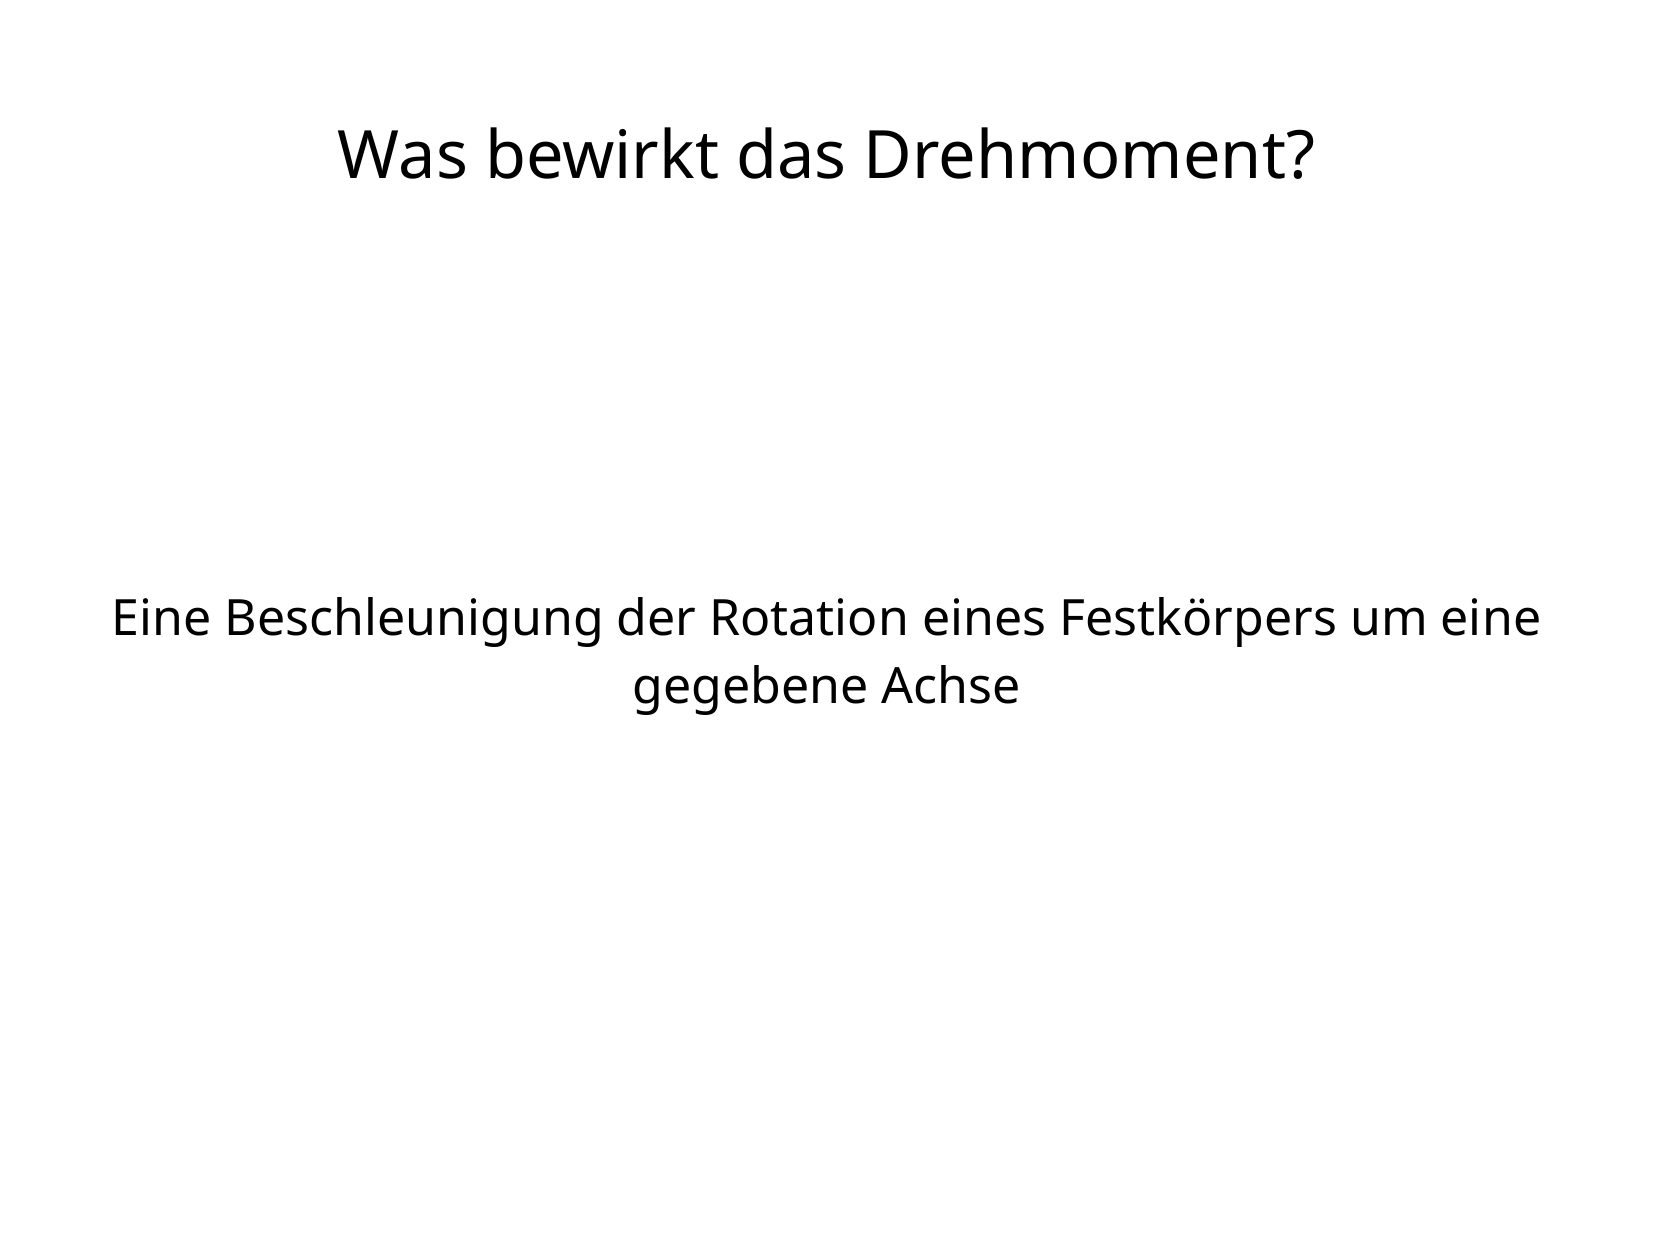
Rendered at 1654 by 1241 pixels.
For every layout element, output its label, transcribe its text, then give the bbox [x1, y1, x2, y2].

title Was bewirkt das Drehmoment? [82, 49, 1571, 257]
subtitle Eine Beschleunigung der Rotation eines Festkörpers um eine gegebene Achse [82, 290, 1571, 1010]
